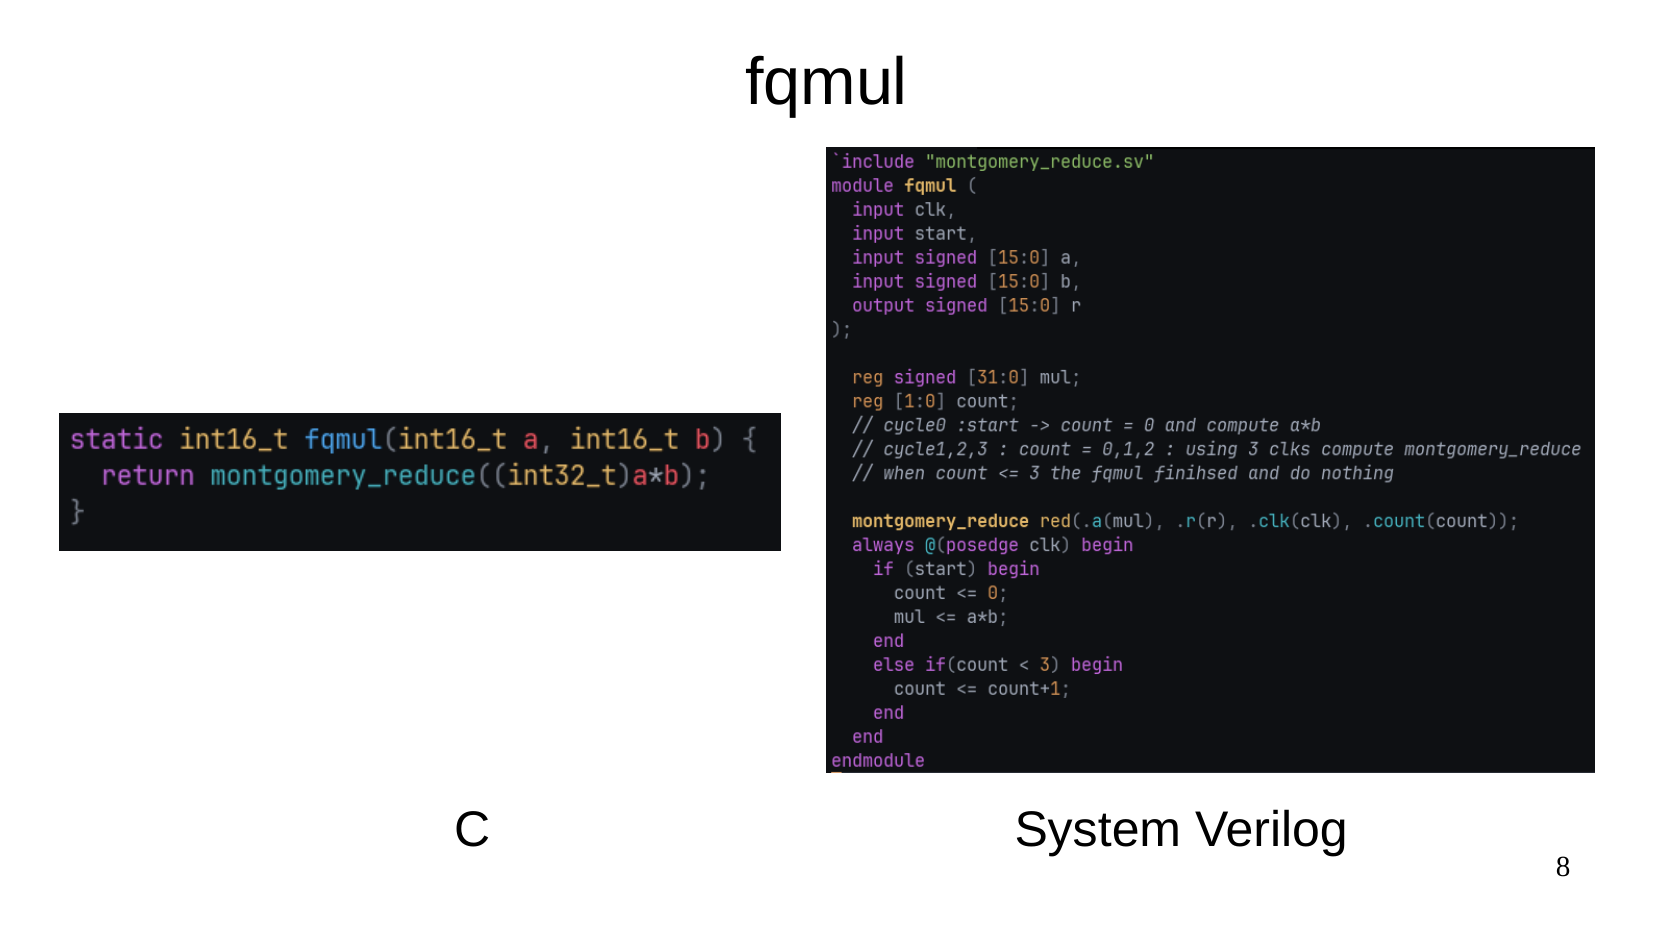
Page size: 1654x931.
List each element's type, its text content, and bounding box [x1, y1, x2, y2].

title fqmul [82, 37, 1571, 119]
text_box C [118, 789, 826, 865]
picture [59, 413, 781, 551]
text_box System Verilog [826, 789, 1536, 865]
picture [826, 147, 1595, 773]
